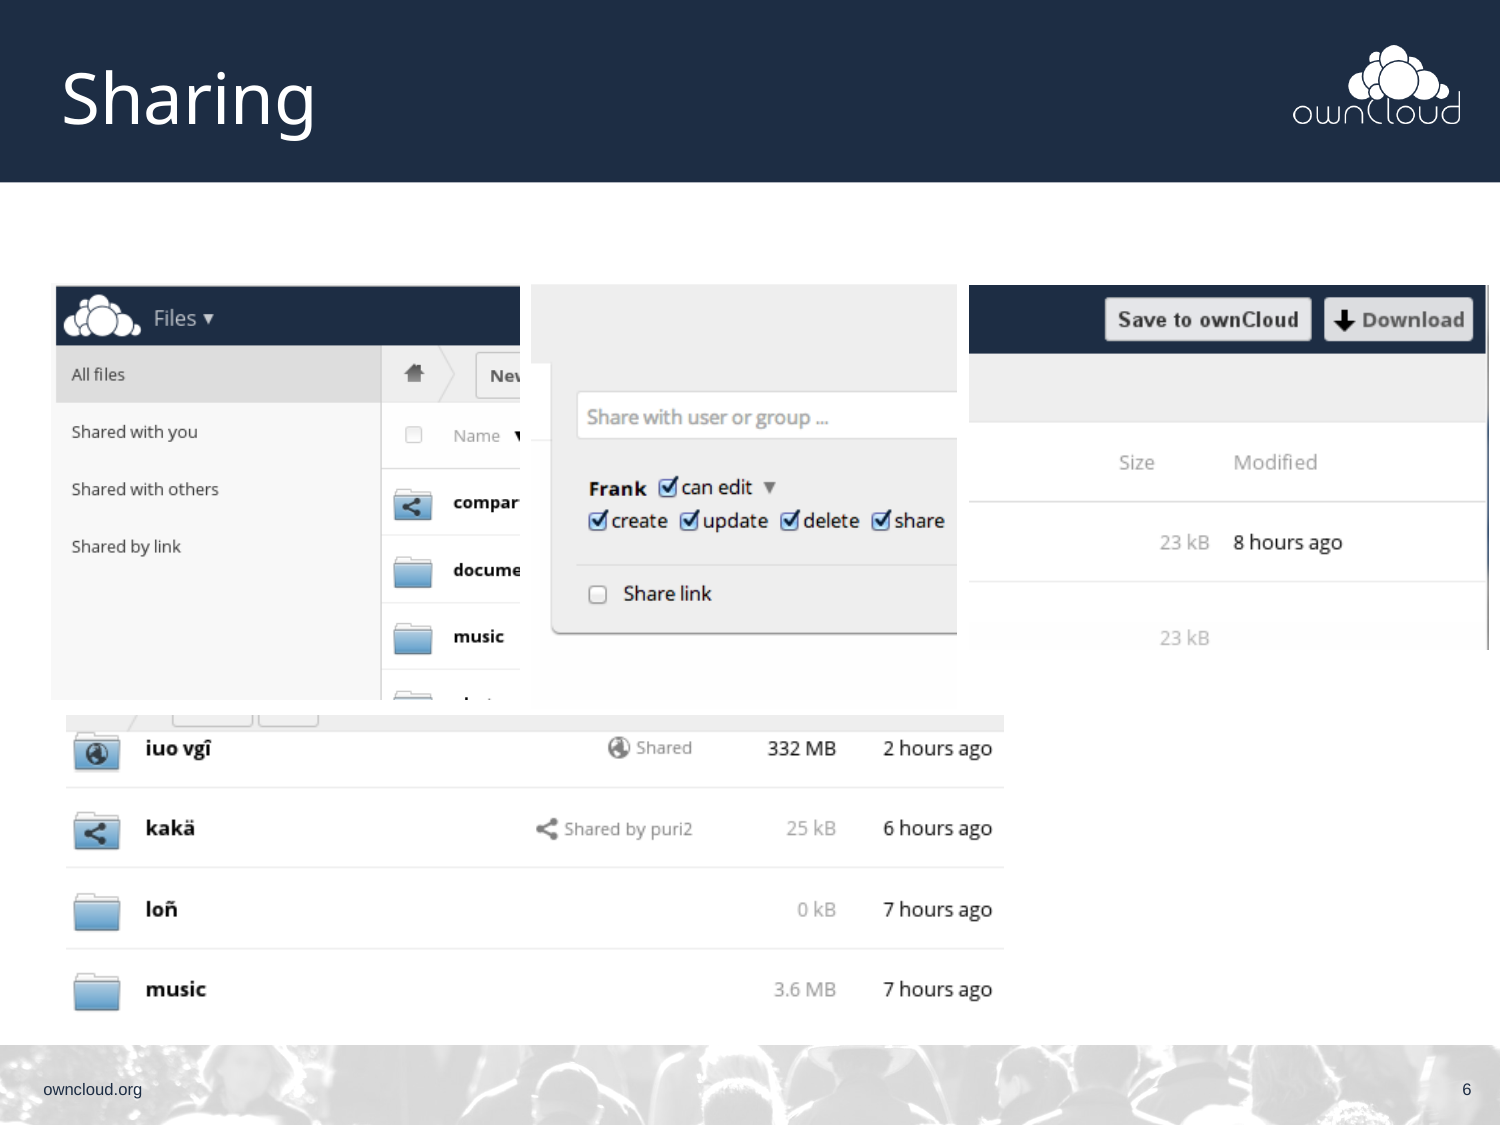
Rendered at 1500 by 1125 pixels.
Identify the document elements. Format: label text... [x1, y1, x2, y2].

picture [0, 1045, 1500, 1125]
picture [1293, 45, 1460, 124]
picture [531, 283, 957, 709]
picture [66, 715, 1004, 1028]
picture [969, 285, 1489, 650]
title Sharing [46, 5, 1258, 187]
picture [51, 283, 520, 700]
